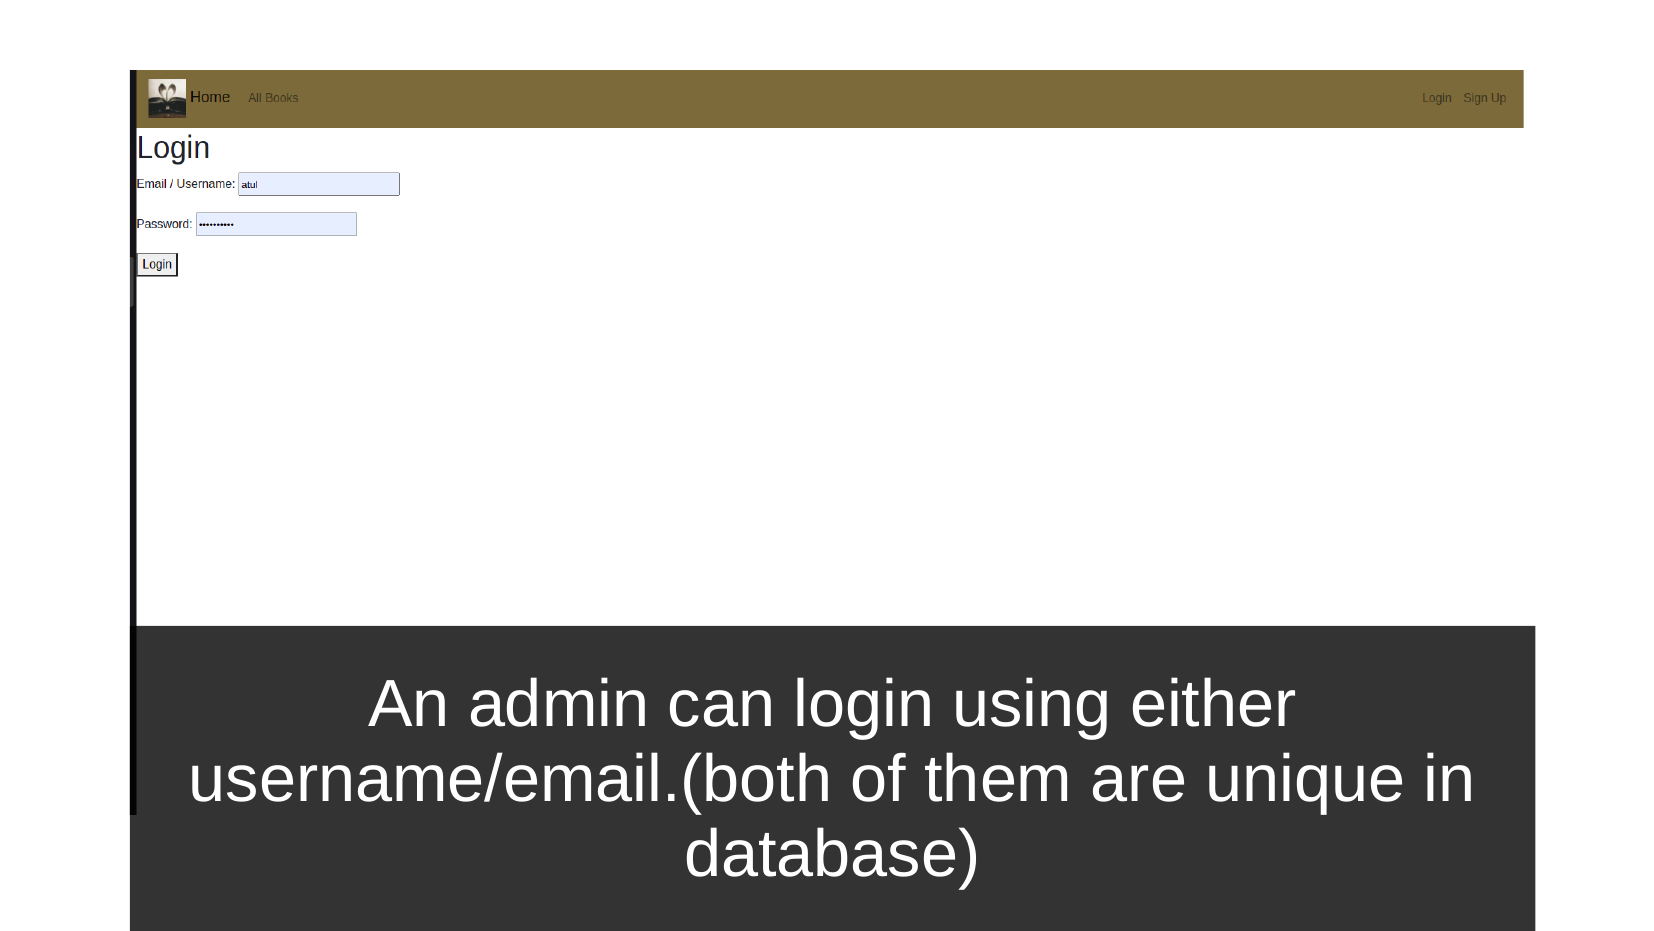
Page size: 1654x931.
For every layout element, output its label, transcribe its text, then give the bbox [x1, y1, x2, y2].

title An admin can login using either username/email.(both of them are unique in database) [129, 625, 1536, 931]
picture [129, 70, 1524, 625]
